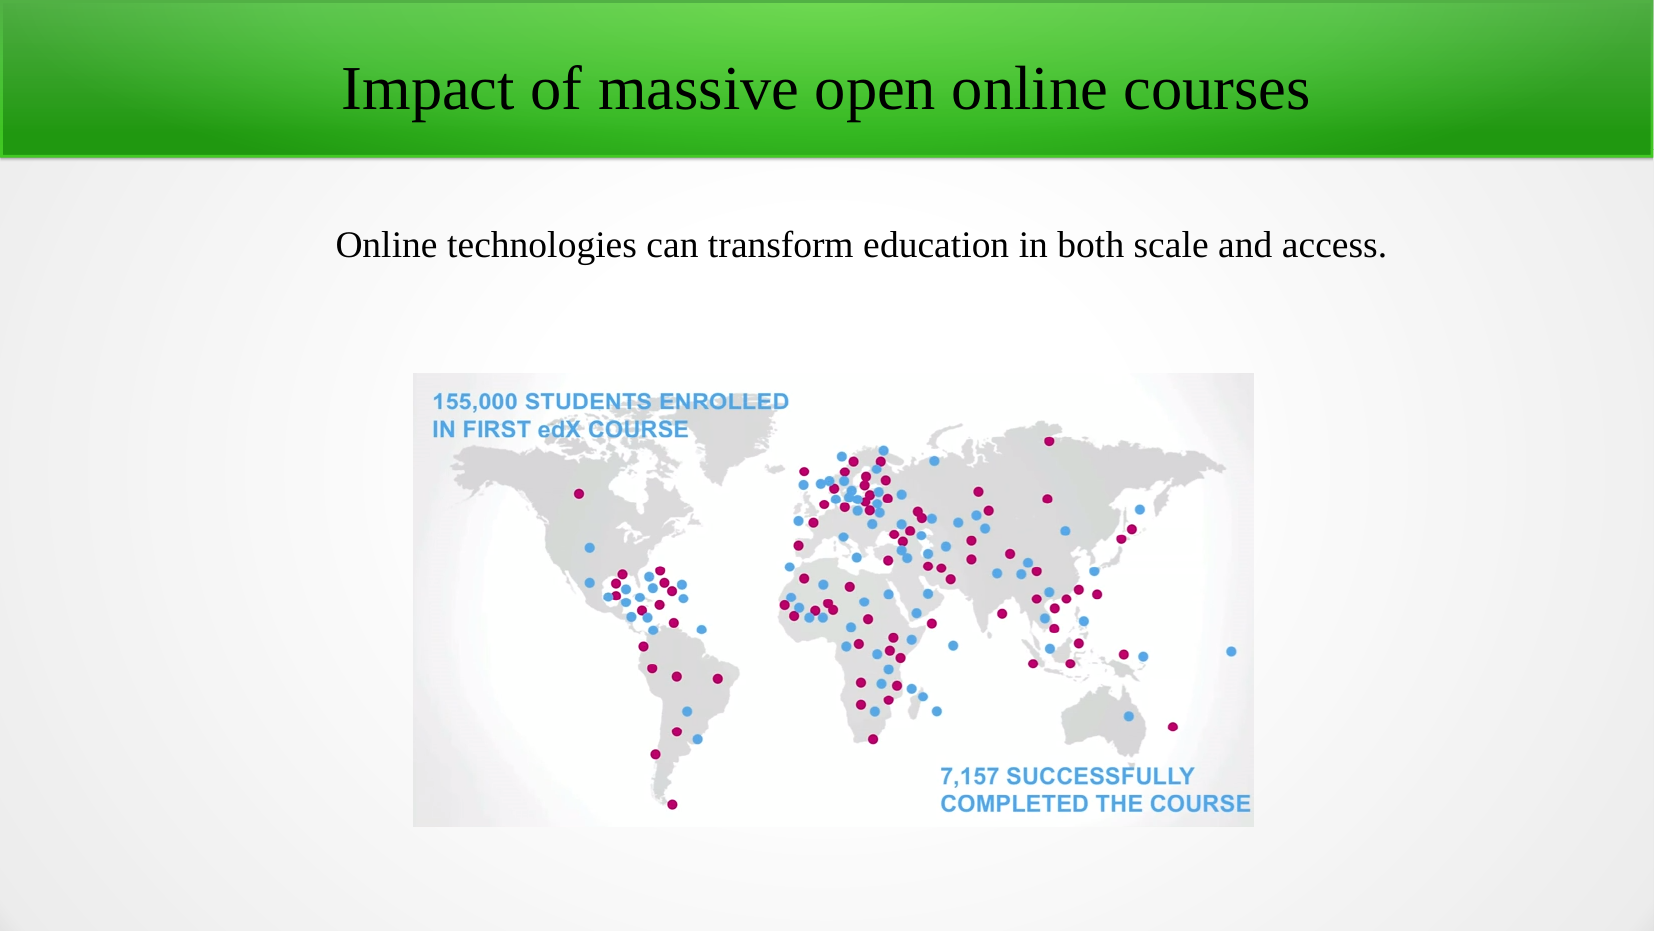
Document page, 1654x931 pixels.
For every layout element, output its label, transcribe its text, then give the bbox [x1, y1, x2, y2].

picture [413, 373, 1254, 827]
title Impact of massive open online courses [82, 35, 1571, 142]
list Online technologies can transform education in both scale and access. [82, 224, 1571, 764]
